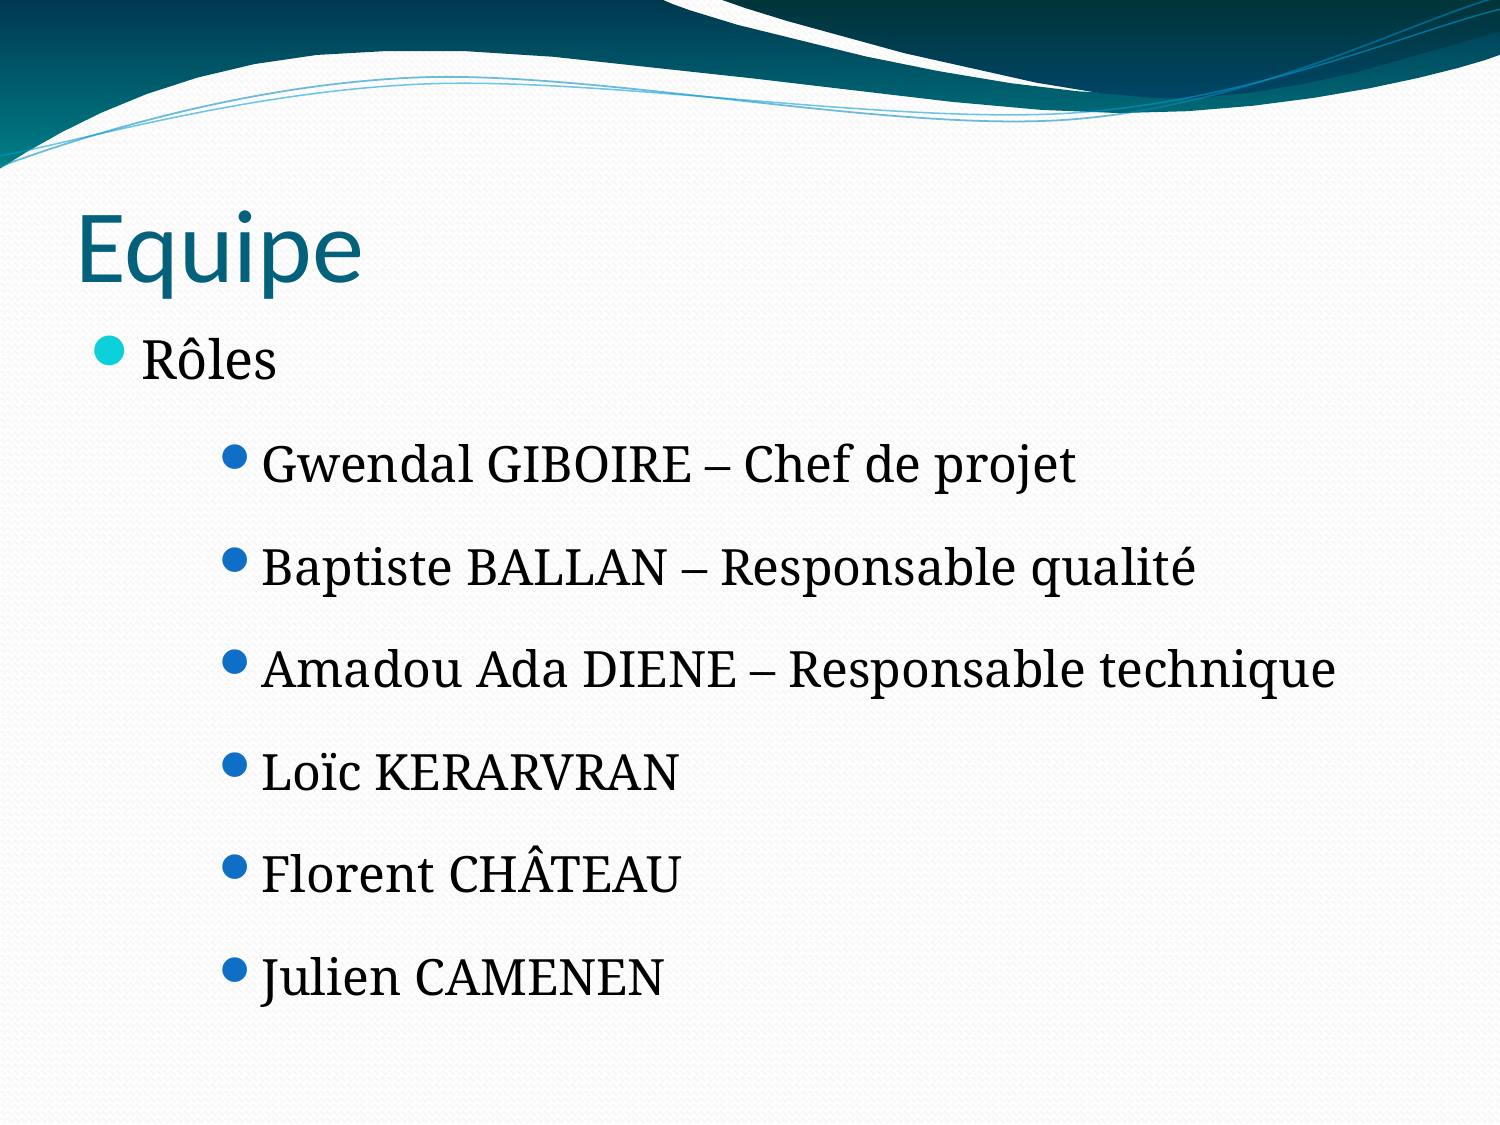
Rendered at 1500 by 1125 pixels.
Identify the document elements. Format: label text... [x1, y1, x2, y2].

list Rôles Gwendal GIBOIRE – Chef de projet Baptiste BALLAN – Responsable qualité Amadou Ada DIENE – Responsable technique Loïc KERARVRAN Florent CHÂTEAU Julien CAMENEN [75, 317, 1426, 1038]
title Equipe [75, 115, 1426, 304]
